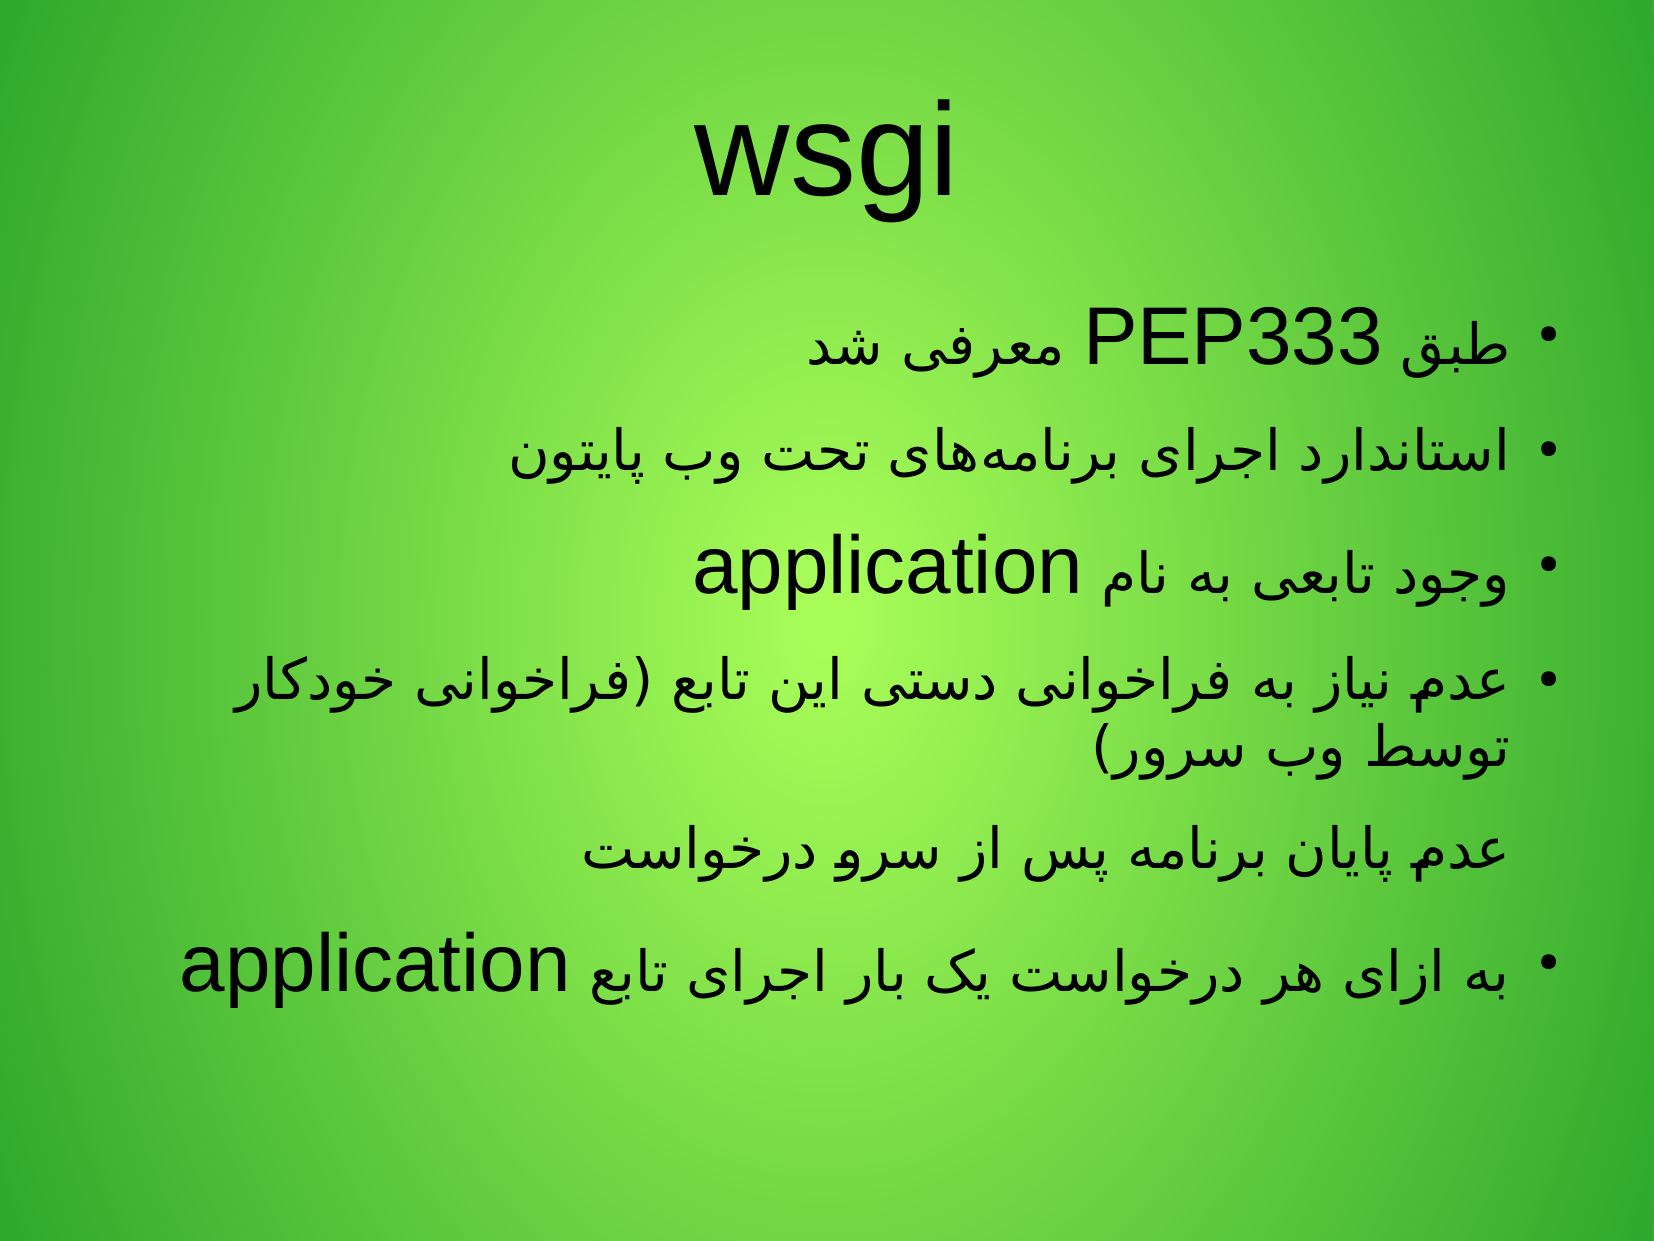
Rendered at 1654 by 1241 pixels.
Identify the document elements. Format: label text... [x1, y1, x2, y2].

title wsgi [82, 47, 1571, 252]
list طبق PEP333 معرفی شد استاندارد اجرای برنامه‌های تحت وب پایتون وجود تابعی به نام application عدم نیاز به فراخوانی دستی این تابع (فراخوانی خودکار توسط وب سرور) عدم پایان برنامه پس از سرو درخواست به ازای هر درخواست یک بار اجرای تابع application [82, 290, 1571, 1010]
